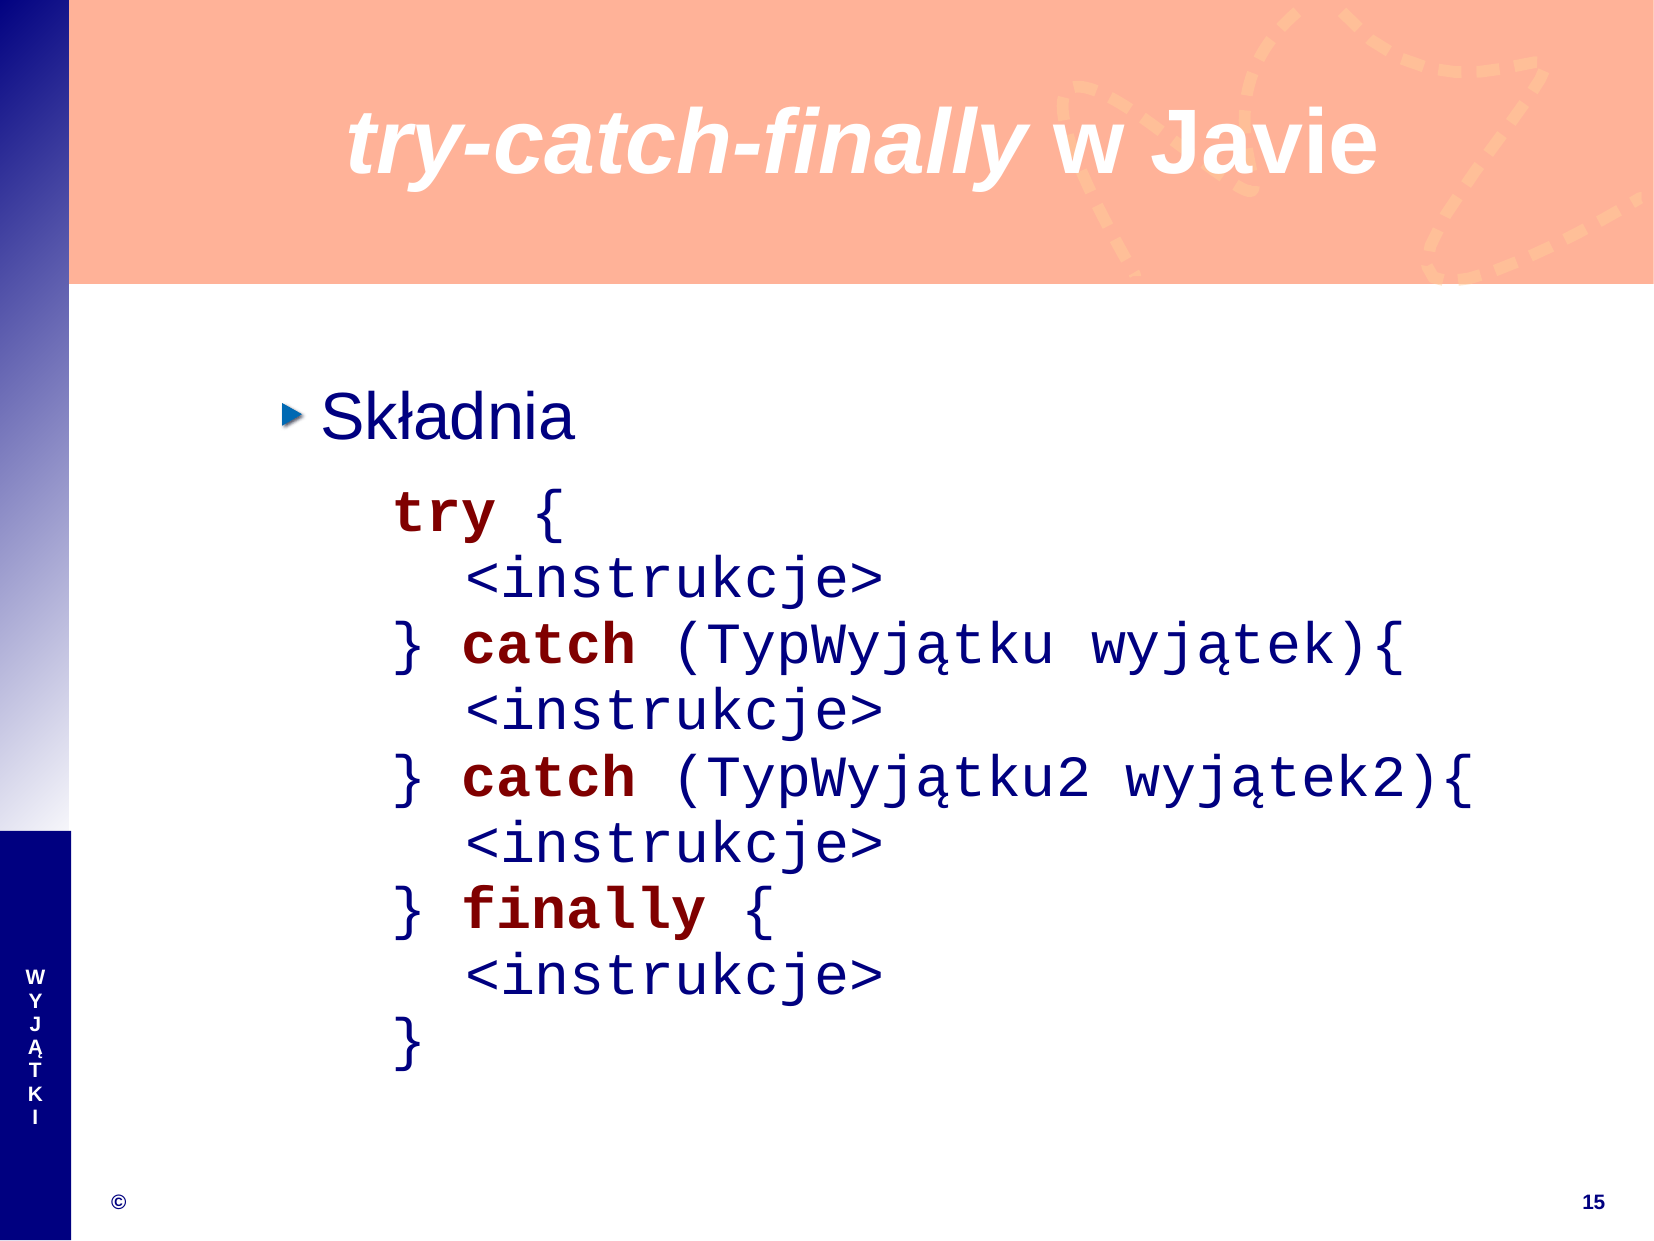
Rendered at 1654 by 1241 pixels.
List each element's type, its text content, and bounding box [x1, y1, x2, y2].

title try-catch-finally w Javie [72, 37, 1654, 246]
text_box W Y J Ą T K I [0, 830, 71, 1241]
list Składnia try { <instrukcje> } catch (TypWyjątku wyjątek){ <instrukcje> } catch (TypWyjątku2 wyjątek2){ <instrukcje> } finally { <instrukcje> } [249, 378, 1477, 1064]
